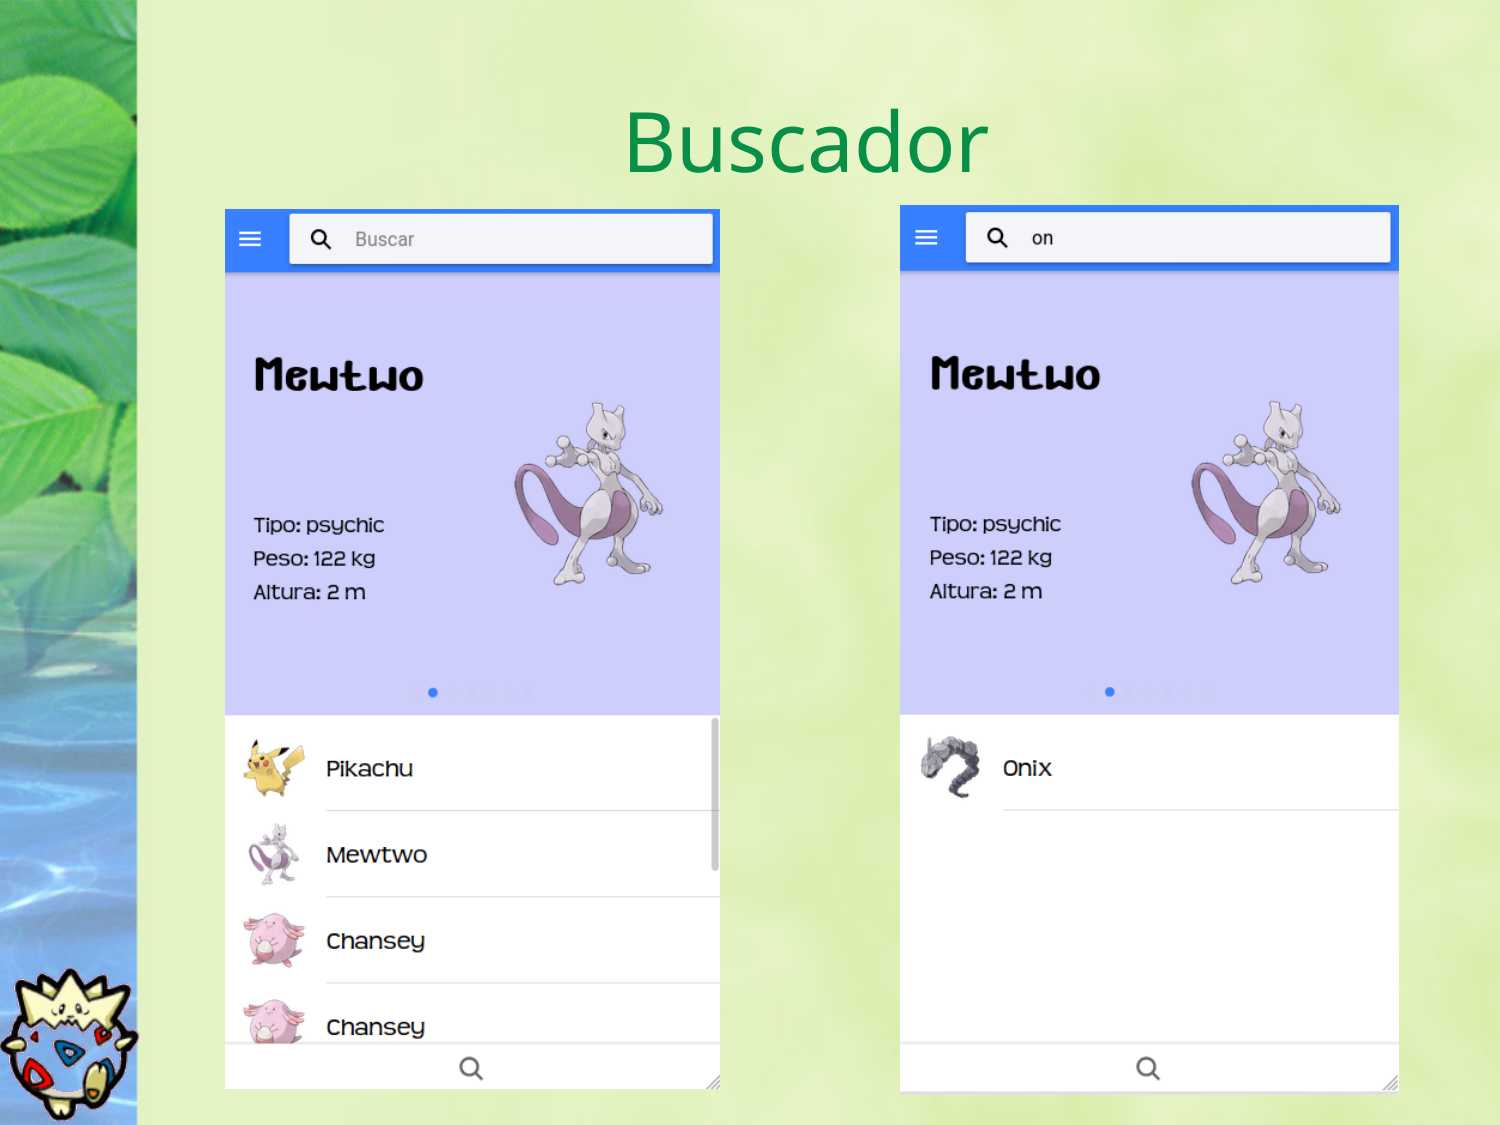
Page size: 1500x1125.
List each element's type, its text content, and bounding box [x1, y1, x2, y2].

title Buscador [187, 45, 1425, 233]
picture [0, 0, 1500, 1125]
